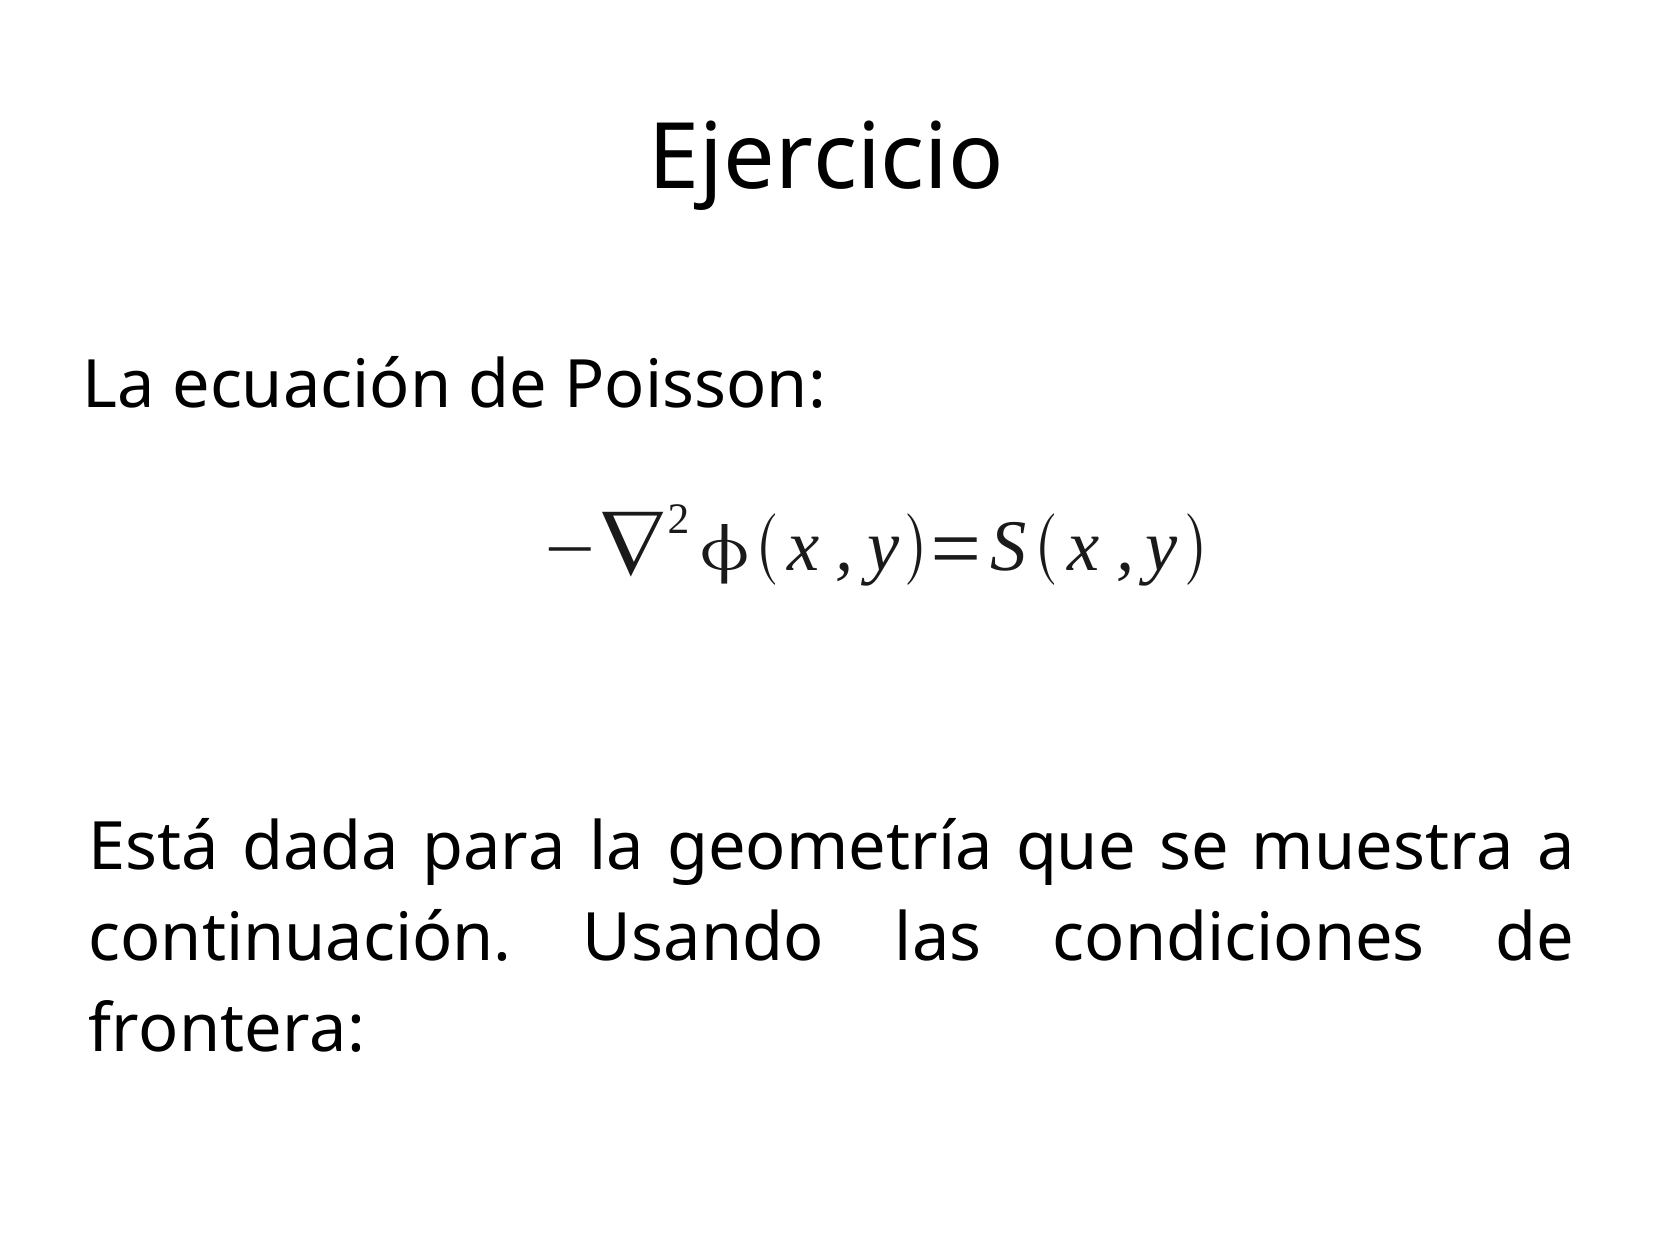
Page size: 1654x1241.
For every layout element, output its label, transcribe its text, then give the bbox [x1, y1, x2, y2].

subtitle La ecuación de Poisson: [82, 290, 1571, 473]
text_box Está dada para la geometría que se muestra a continuación. Usando las condiciones de frontera: [88, 817, 1577, 1051]
title Ejercicio [82, 49, 1571, 257]
chart [535, 493, 1213, 590]
